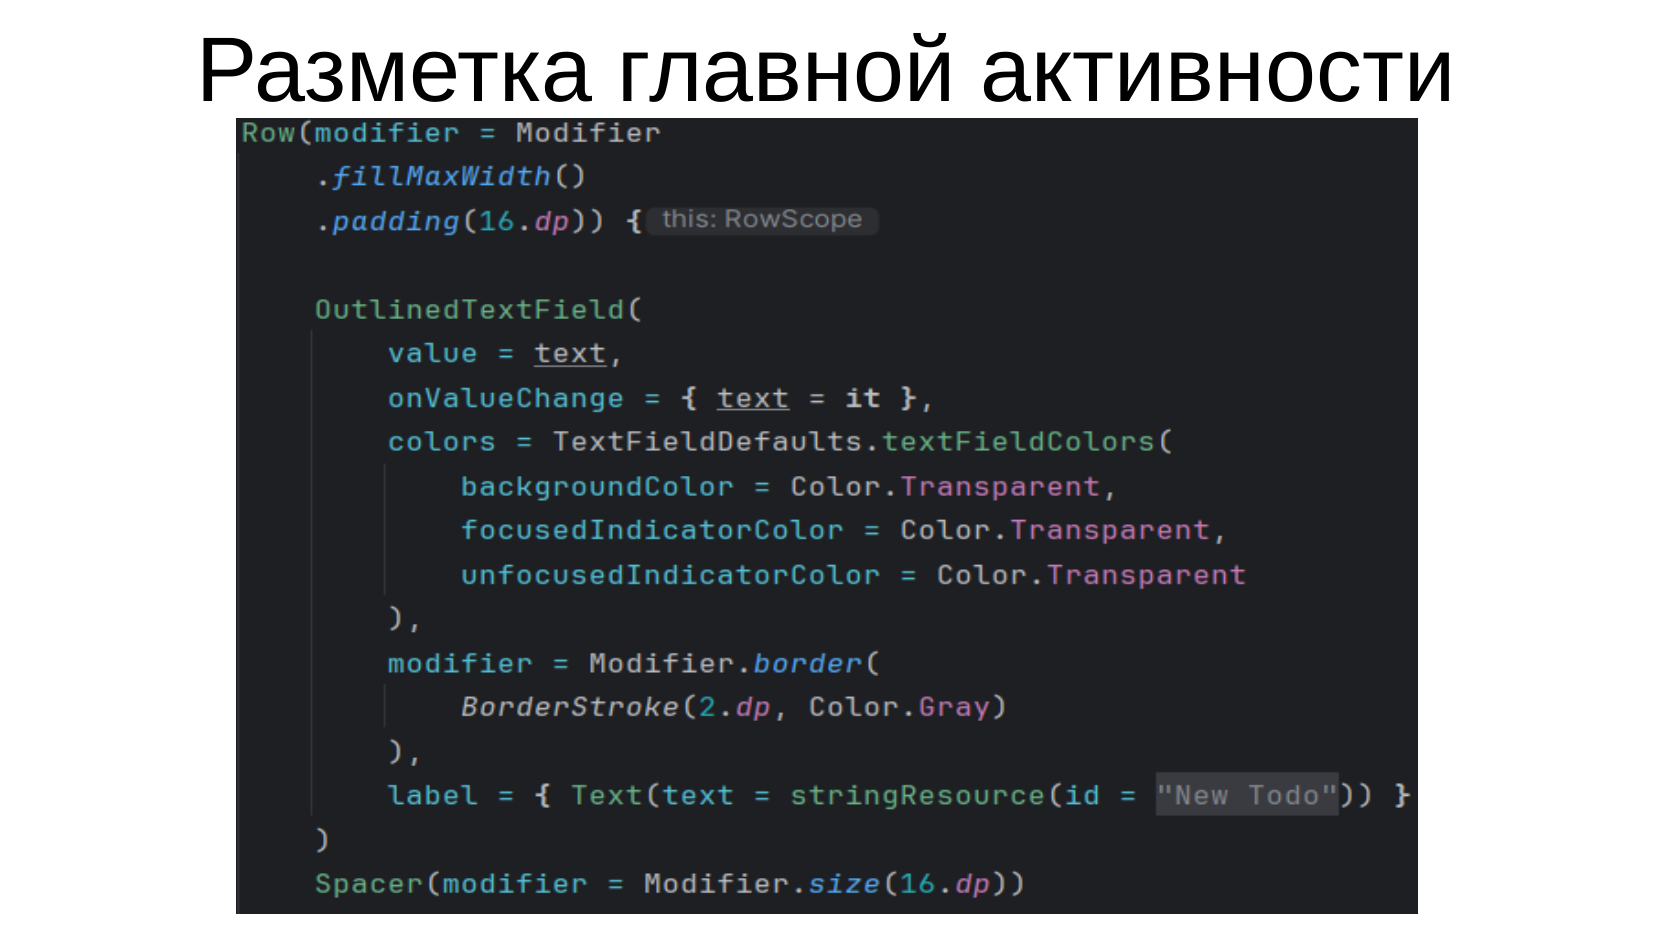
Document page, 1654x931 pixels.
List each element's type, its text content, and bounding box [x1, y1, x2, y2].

picture [236, 118, 1418, 914]
title Разметка главной активности [82, 0, 1571, 148]
